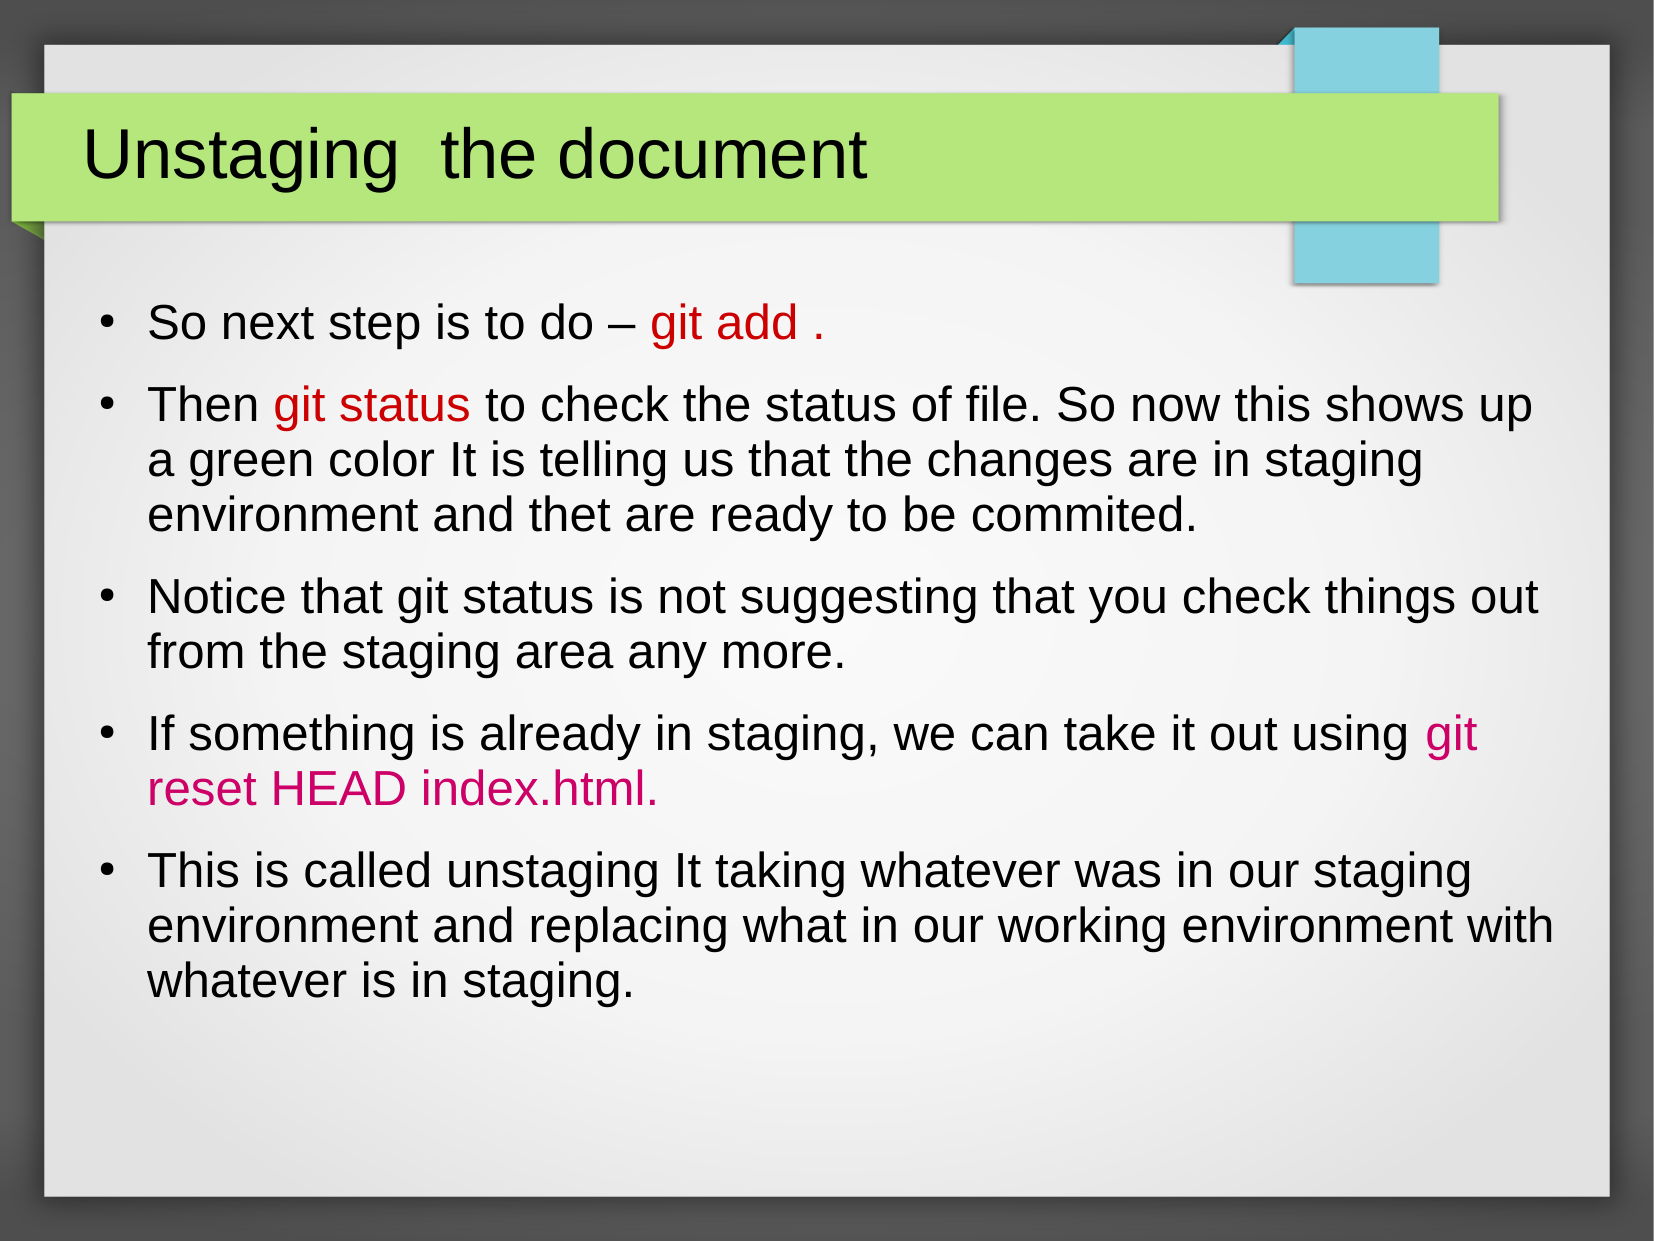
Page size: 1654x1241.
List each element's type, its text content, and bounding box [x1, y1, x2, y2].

picture [0, 0, 1654, 1241]
title Unstaging the document [82, 94, 1264, 213]
list So next step is to do – git add . Then git status to check the status of file. So now this shows up a green color It is telling us that the changes are in staging environment and thet are ready to be commited. Notice that git status is not suggesting that you check things out from the staging area any more. If something is already in staging, we can take it out using git reset HEAD index.html. This is called unstaging It taking whatever was in our staging environment and replacing what in our working environment with whatever is in staging. [82, 295, 1571, 1015]
